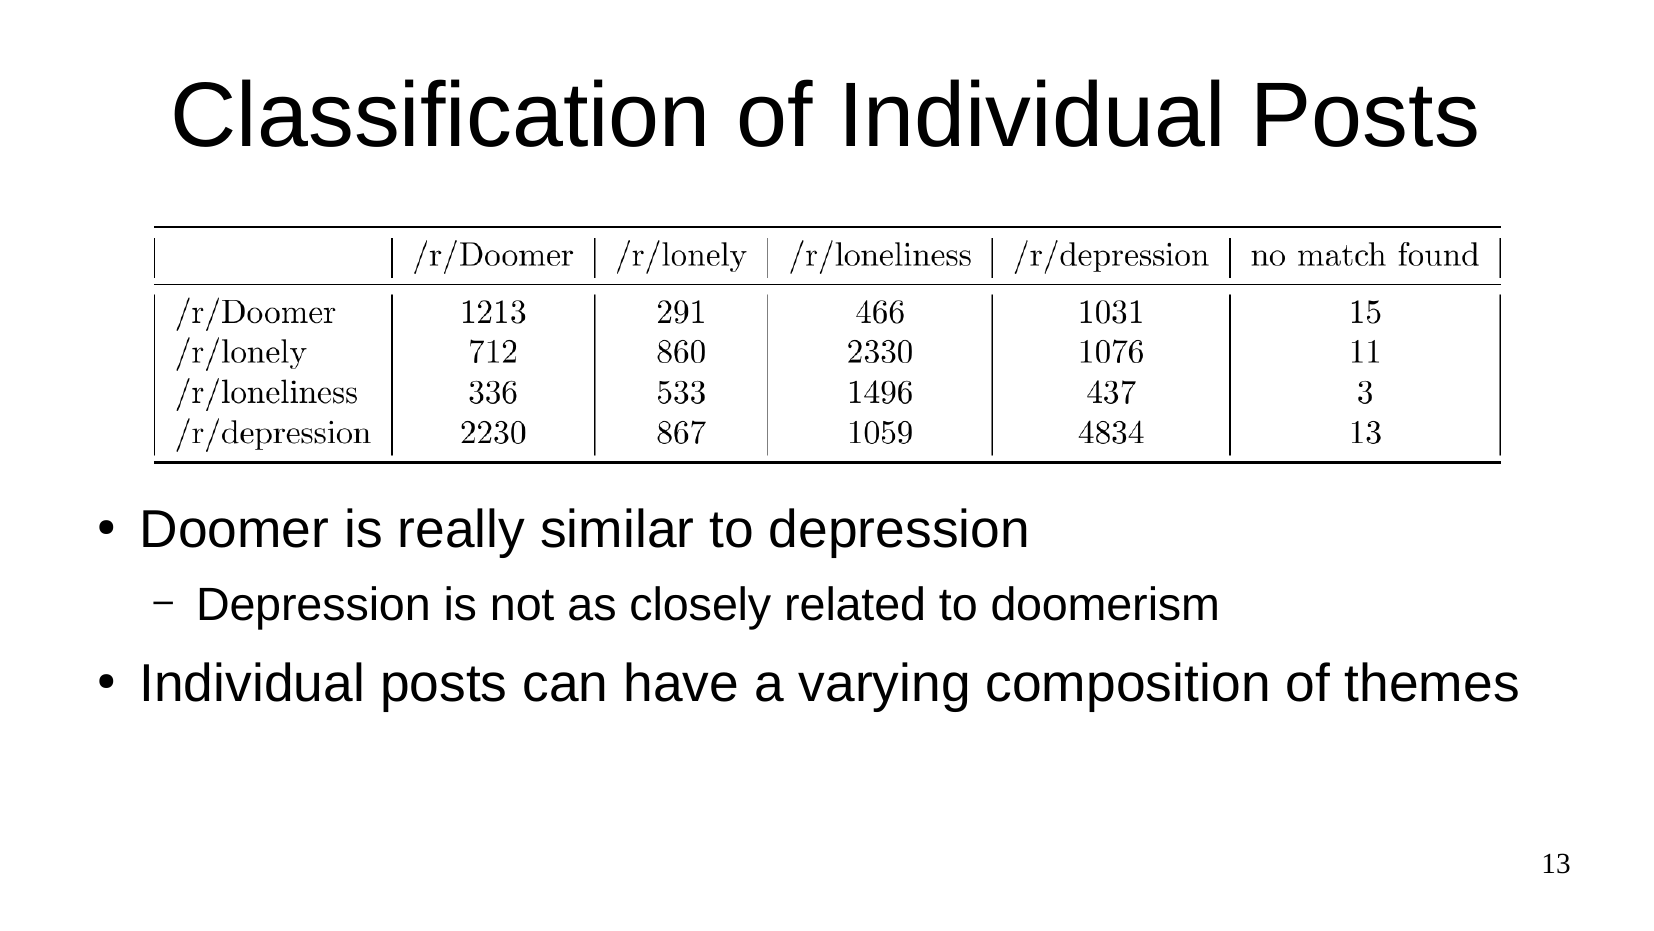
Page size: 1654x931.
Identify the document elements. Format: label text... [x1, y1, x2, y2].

title Classification of Individual Posts [82, 37, 1571, 193]
picture [145, 217, 1509, 475]
list Doomer is really similar to depression Depression is not as closely related to doomerism Individual posts can have a varying composition of themes [82, 499, 1571, 757]
